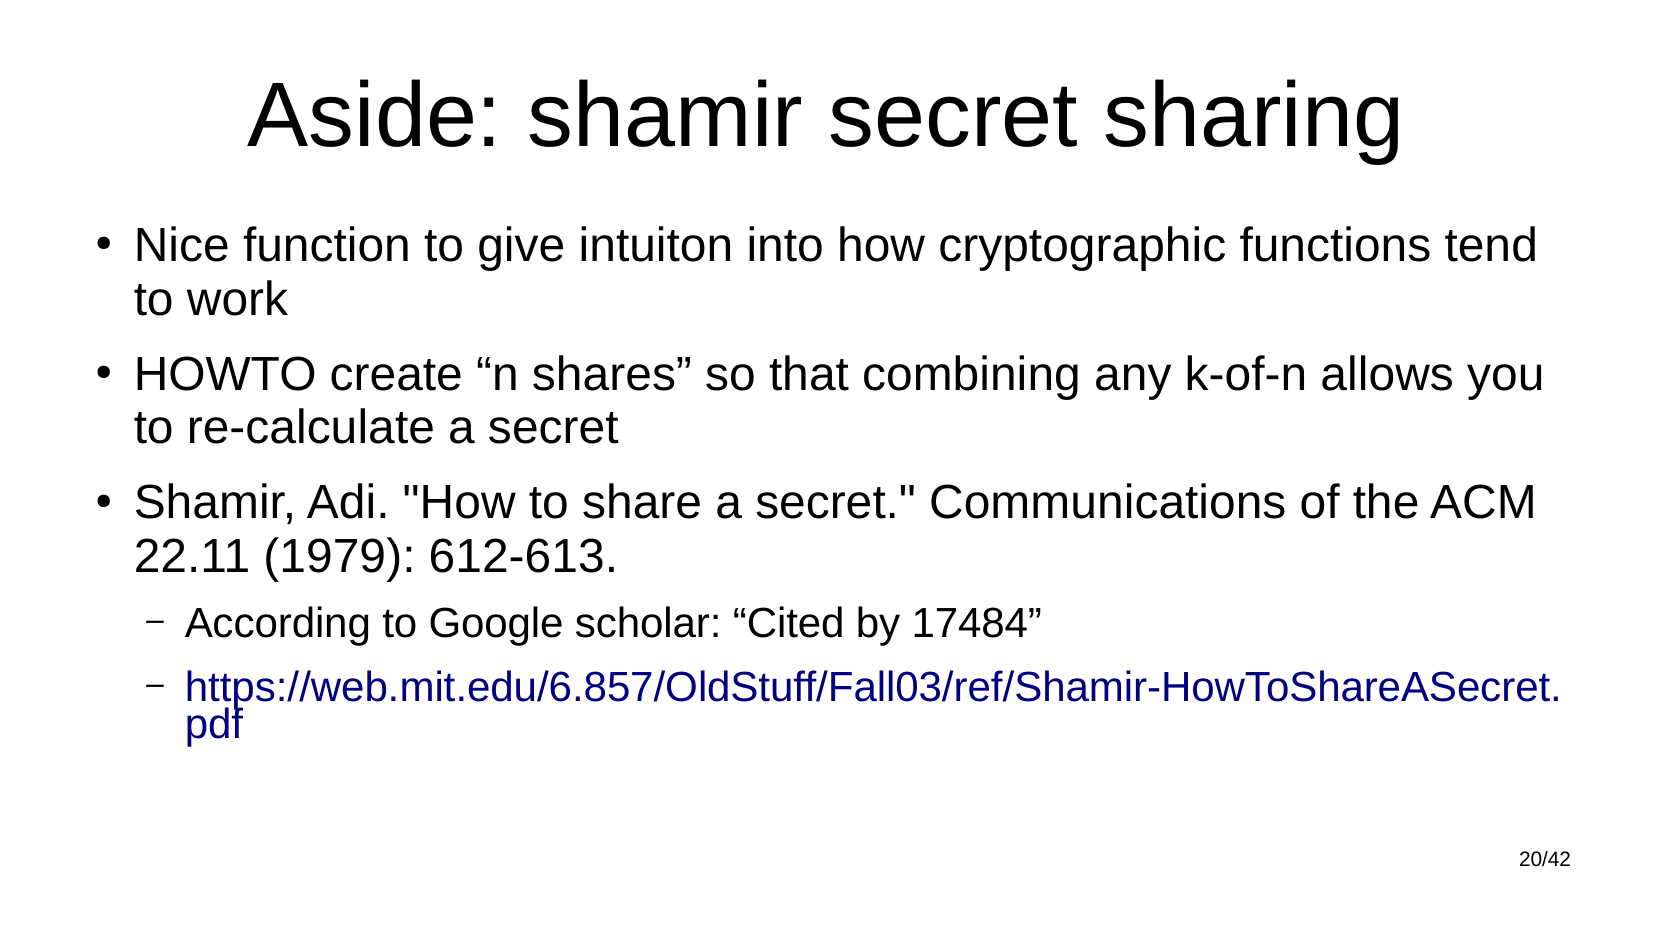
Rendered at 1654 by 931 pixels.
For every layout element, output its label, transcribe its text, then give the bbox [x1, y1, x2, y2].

list Nice function to give intuiton into how cryptographic functions tend to work HOWTO create “n shares” so that combining any k-of-n allows you to re-calculate a secret Shamir, Adi. "How to share a secret." Communications of the ACM 22.11 (1979): 612-613. According to Google scholar: “Cited by 17484” https://web.mit.edu/6.857/OldStuff/Fall03/ref/Shamir-HowToShareASecret.pdf [82, 217, 1571, 758]
title Aside: shamir secret sharing [82, 37, 1571, 193]
